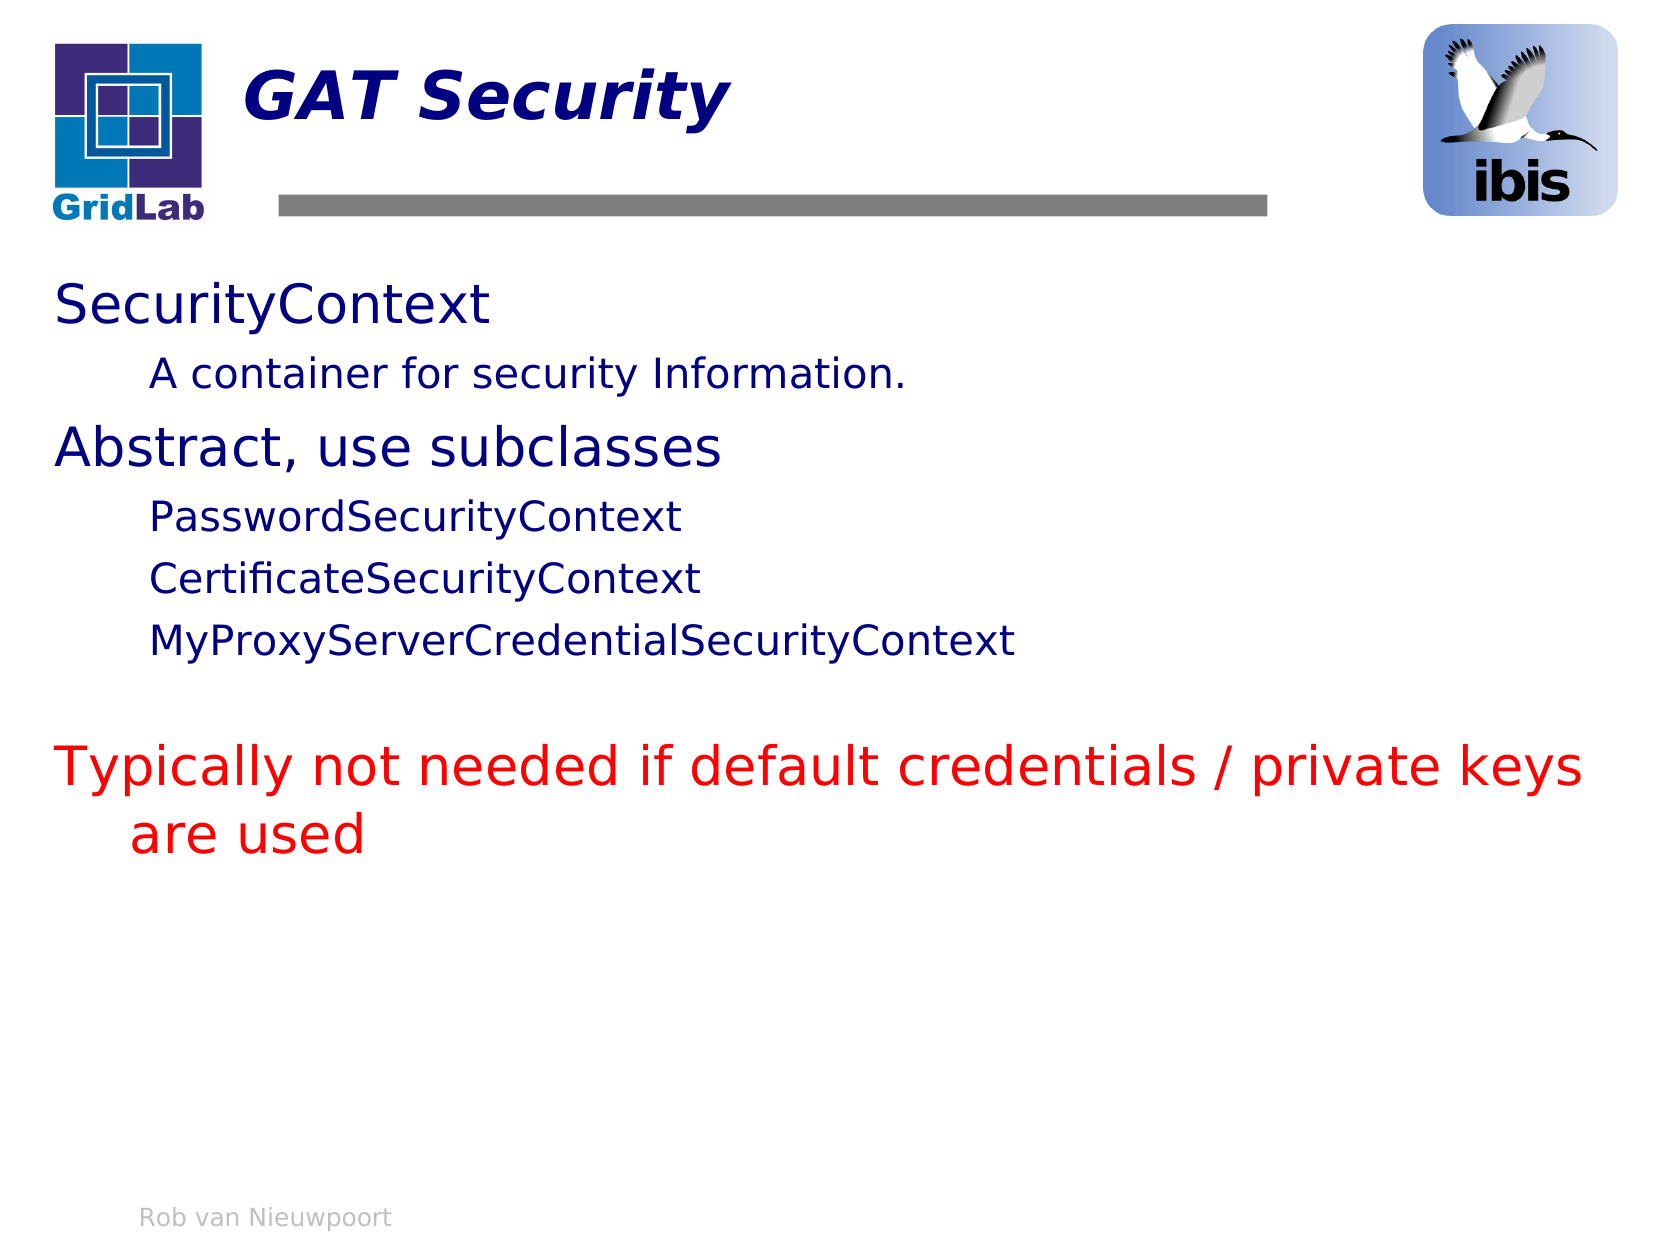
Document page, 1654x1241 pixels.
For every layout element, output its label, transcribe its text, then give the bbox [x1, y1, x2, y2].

picture [1423, 24, 1618, 216]
list SecurityContext A container for security Information. Abstract, use subclasses PasswordSecurityContext CertificateSecurityContext MyProxyServerCredentialSecurityContext Typically not needed if default credentials / private keys are used [55, 268, 1599, 1140]
title GAT Security [243, 0, 1280, 187]
picture [45, 34, 211, 230]
